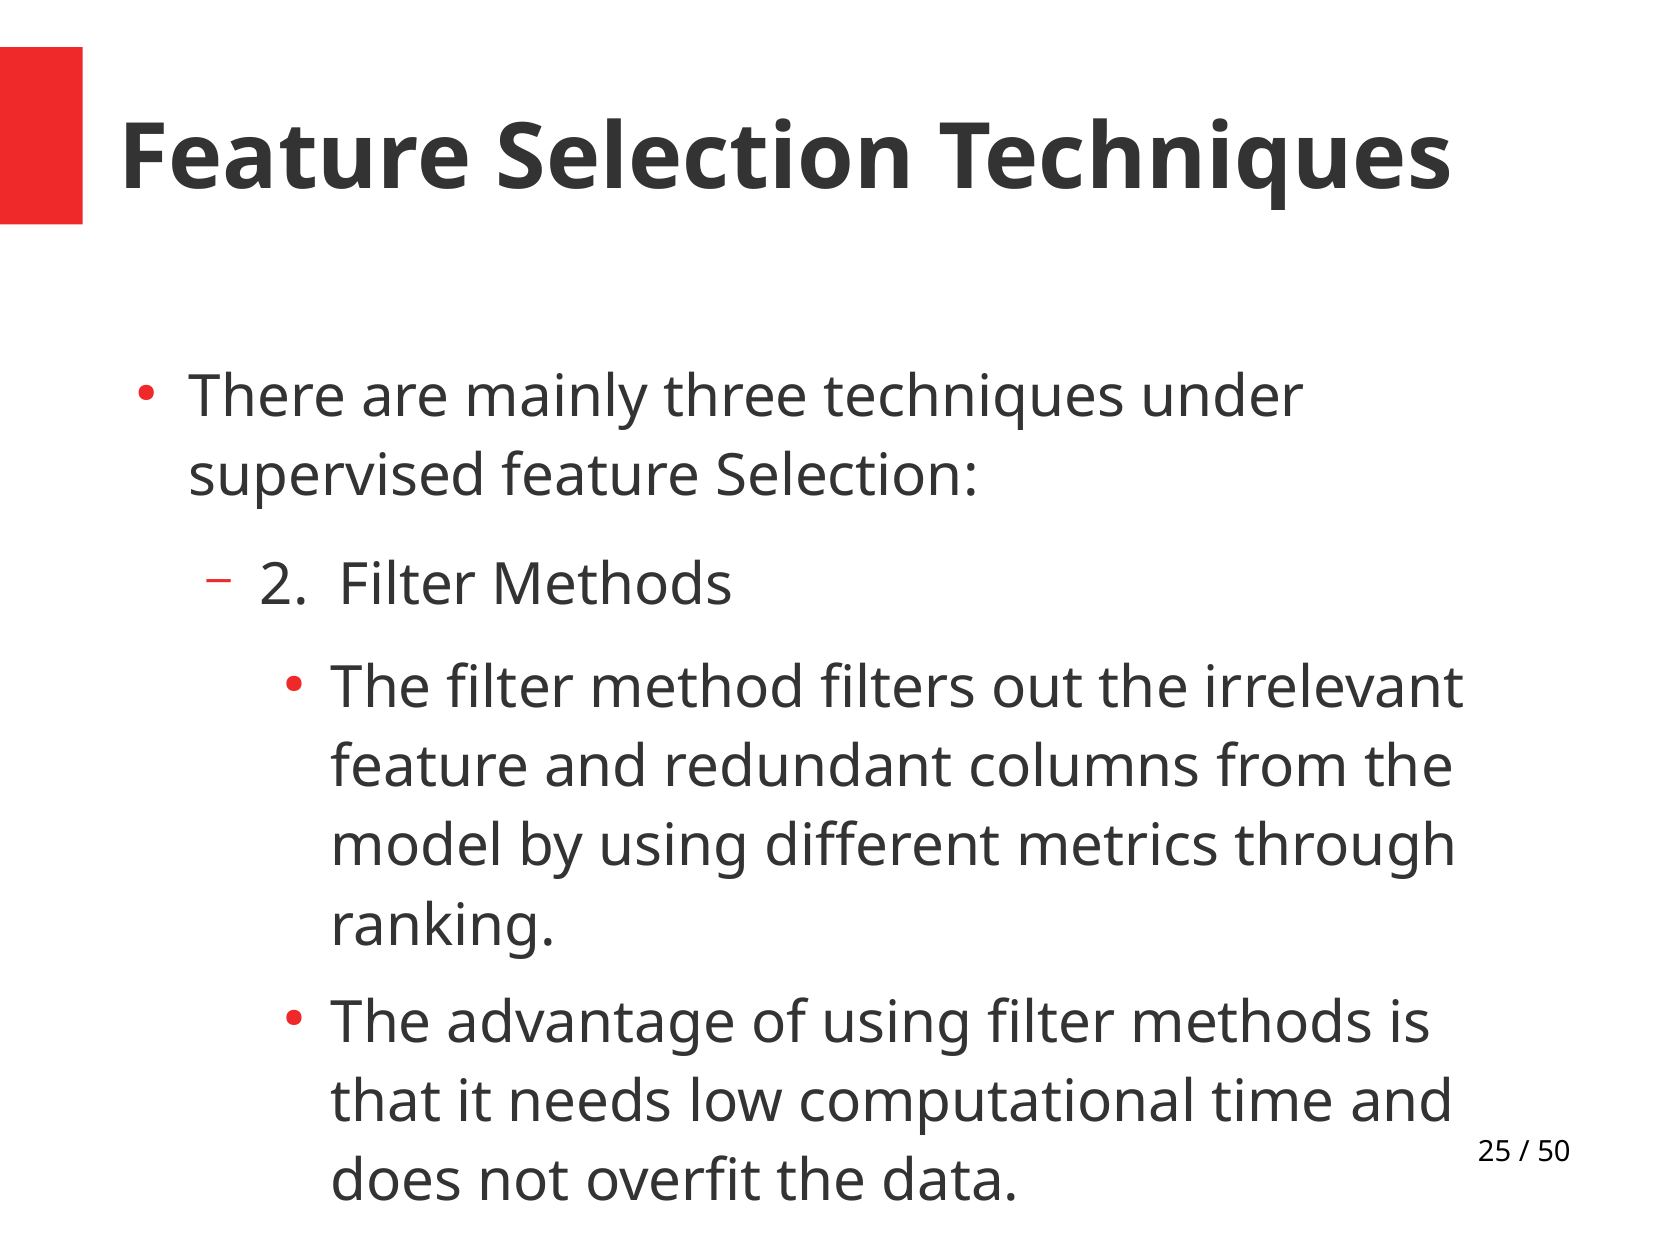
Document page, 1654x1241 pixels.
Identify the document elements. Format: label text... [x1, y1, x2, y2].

title Feature Selection Techniques [118, 49, 1571, 257]
list There are mainly three techniques under supervised feature Selection: 2. Filter Methods The filter method filters out the irrelevant feature and redundant columns from the model by using different metrics through ranking. The advantage of using filter methods is that it needs low computational time and does not overfit the data. [118, 354, 1536, 1074]
